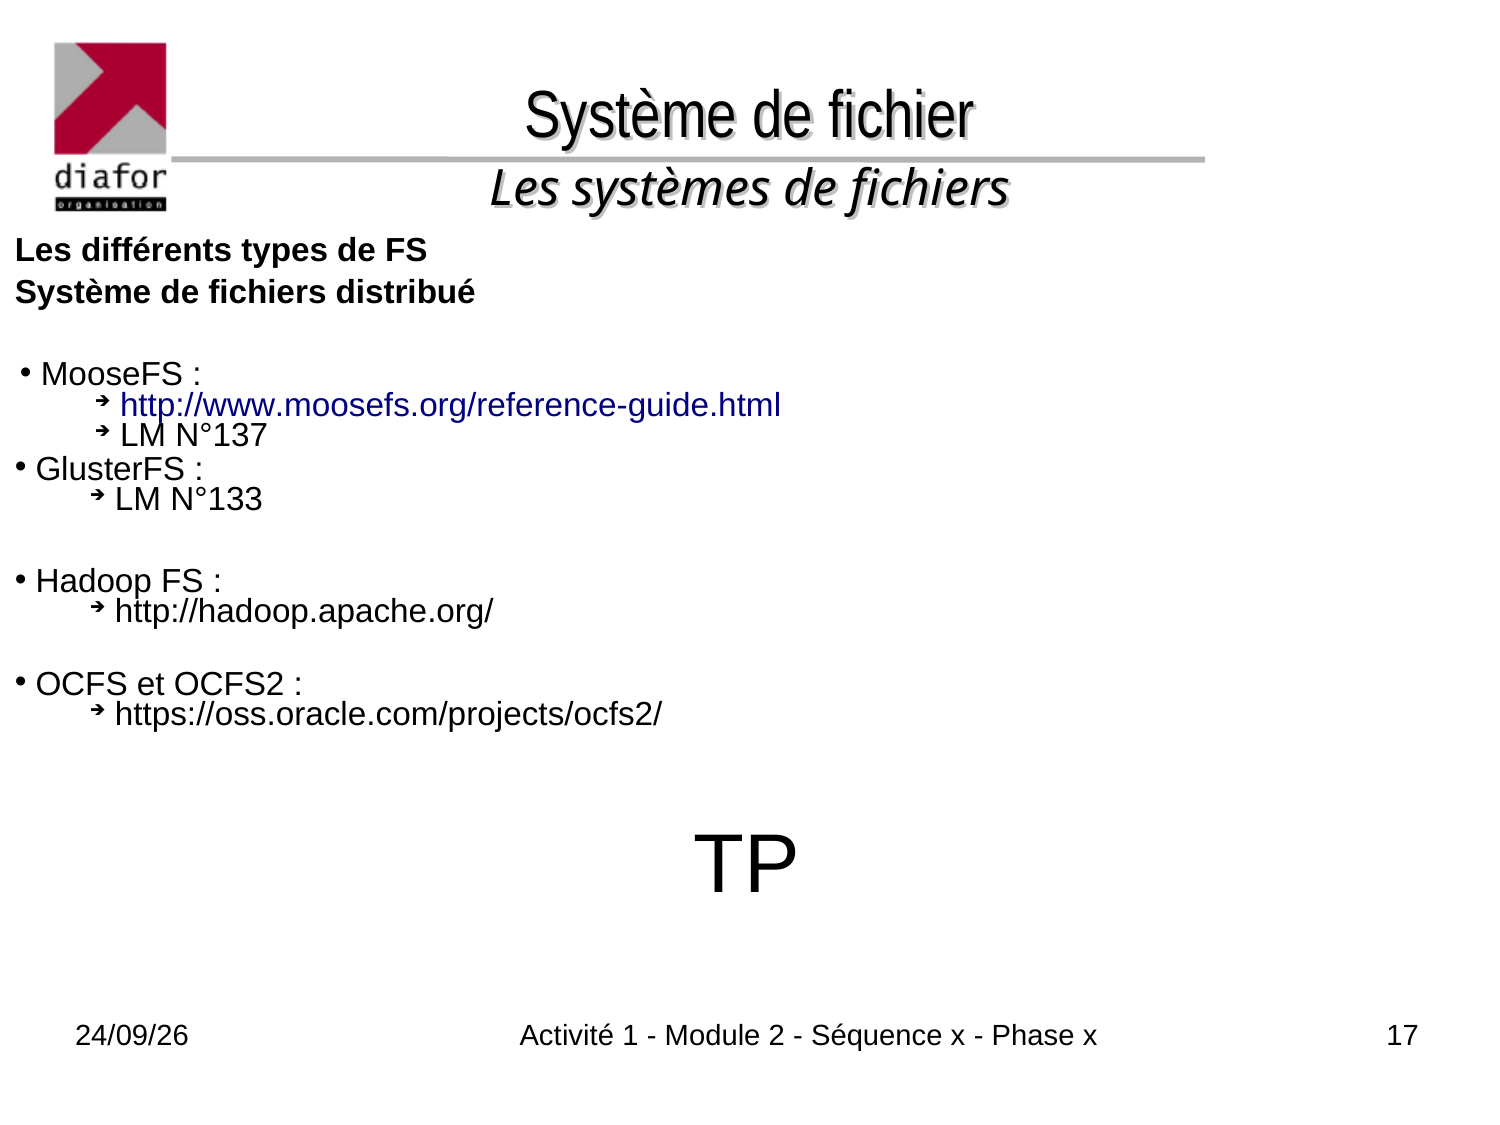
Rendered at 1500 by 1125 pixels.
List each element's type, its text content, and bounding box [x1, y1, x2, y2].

text_box MooseFS : http://www.moosefs.org/reference-guide.html LM N°137 [5, 354, 1500, 448]
text_box Les différents types de FS [0, 230, 444, 271]
text_box Système de fichiers distribué [0, 271, 492, 317]
text_box TP [679, 824, 827, 916]
title Système de fichier Les systèmes de fichiers [75, 45, 1426, 250]
text_box GlusterFS : LM N°133 [0, 448, 1500, 525]
text_box Hadoop FS : http://hadoop.apache.org/ [0, 561, 1500, 637]
picture [53, 42, 168, 213]
text_box OCFS et OCFS2 : https://oss.oracle.com/projects/ocfs2/ [0, 663, 857, 739]
